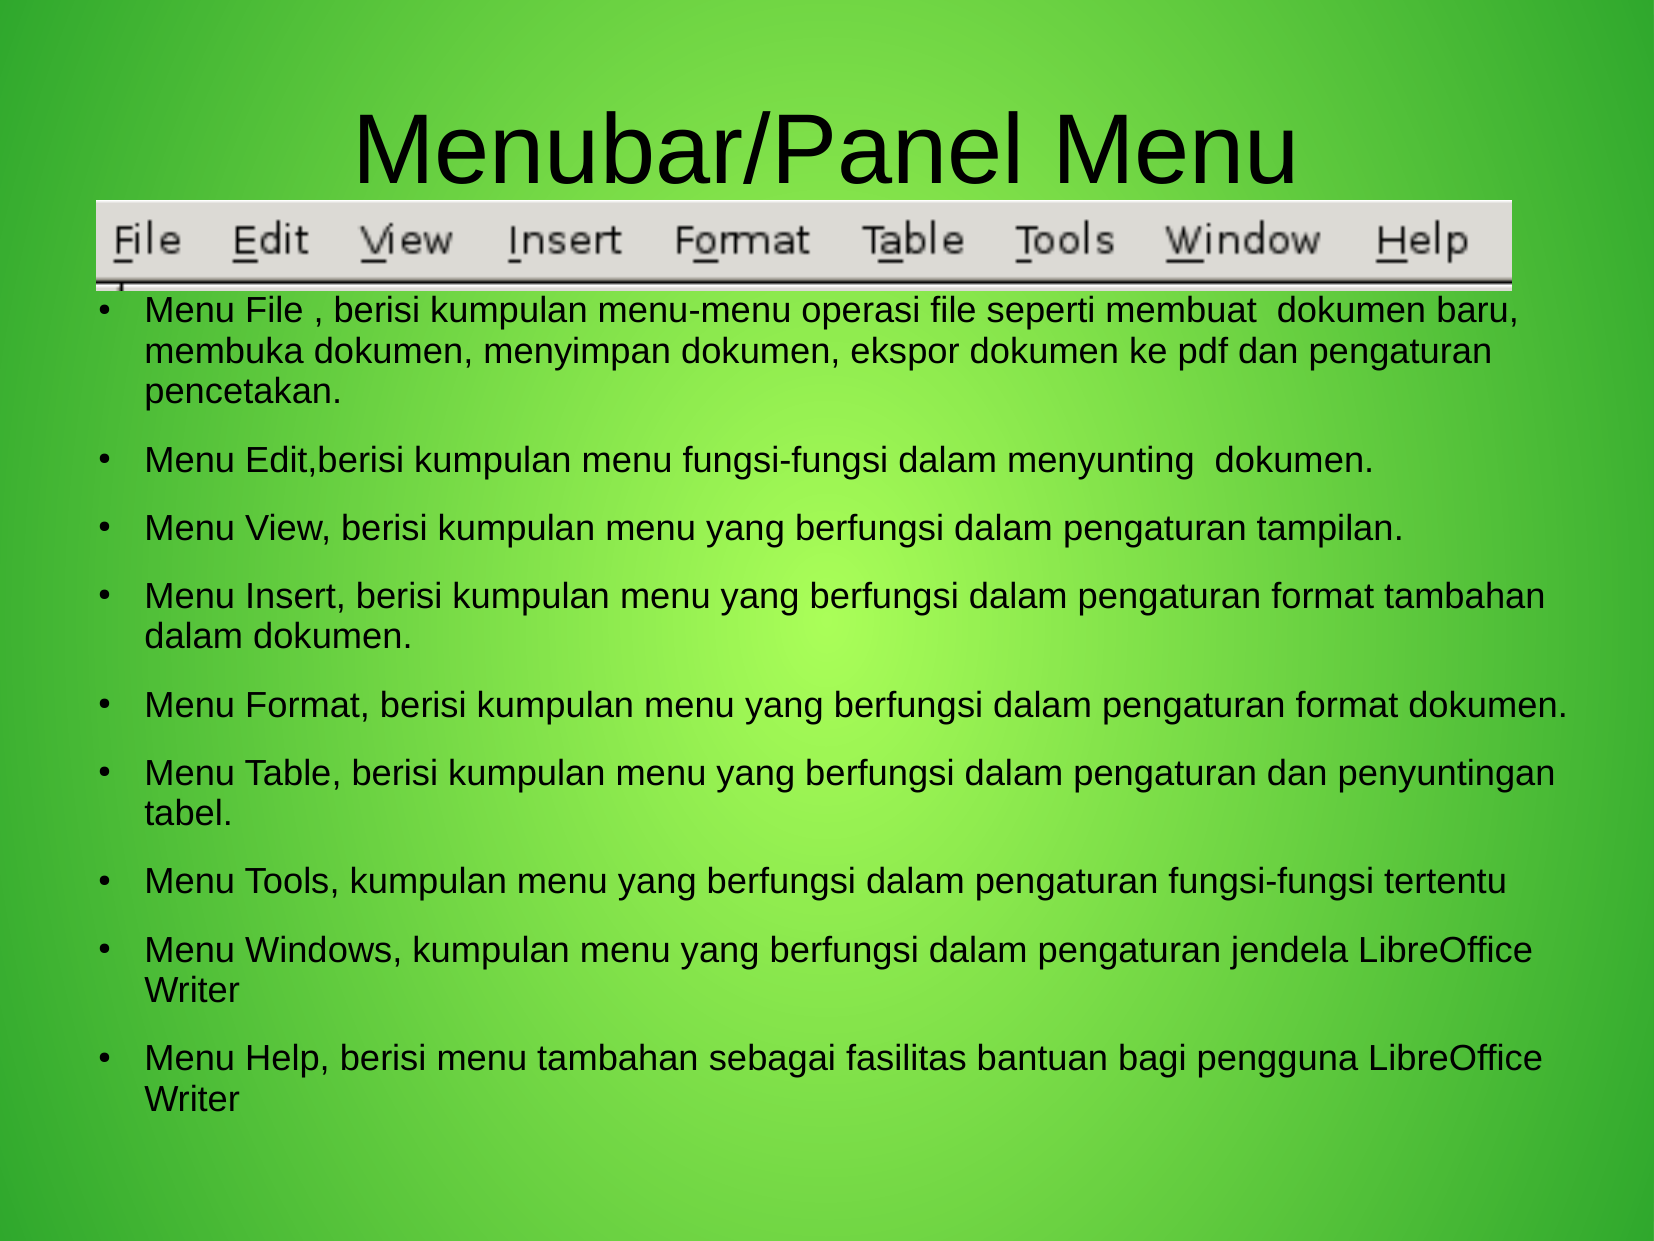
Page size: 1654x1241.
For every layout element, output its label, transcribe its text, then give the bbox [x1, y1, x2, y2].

list Menu File , berisi kumpulan menu-menu operasi file seperti membuat dokumen baru, membuka dokumen, menyimpan dokumen, ekspor dokumen ke pdf dan pengaturan pencetakan. Menu Edit,berisi kumpulan menu fungsi-fungsi dalam menyunting dokumen. Menu View, berisi kumpulan menu yang berfungsi dalam pengaturan tampilan. Menu Insert, berisi kumpulan menu yang berfungsi dalam pengaturan format tambahan dalam dokumen. Menu Format, berisi kumpulan menu yang berfungsi dalam pengaturan format dokumen. Menu Table, berisi kumpulan menu yang berfungsi dalam pengaturan dan penyuntingan tabel. Menu Tools, kumpulan menu yang berfungsi dalam pengaturan fungsi-fungsi tertentu Menu Windows, kumpulan menu yang berfungsi dalam pengaturan jendela LibreOffice Writer Menu Help, berisi menu tambahan sebagai fasilitas bantuan bagi pengguna LibreOffice Writer [82, 290, 1571, 1158]
title Menubar/Panel Menu [82, 47, 1571, 252]
picture [96, 200, 1512, 291]
